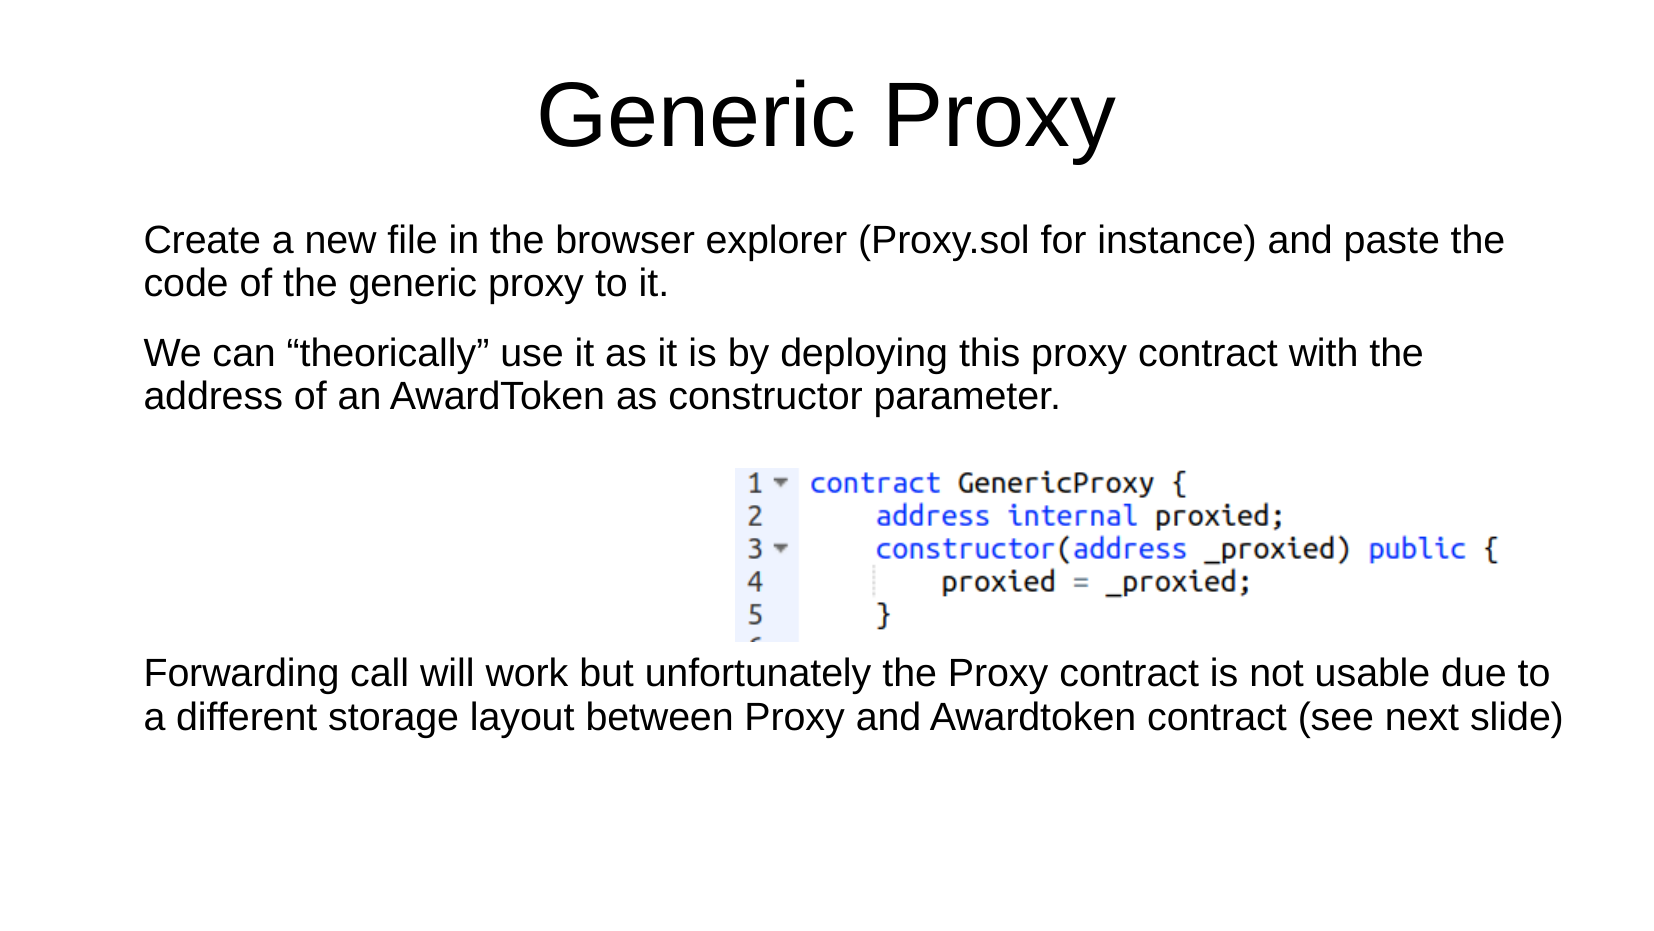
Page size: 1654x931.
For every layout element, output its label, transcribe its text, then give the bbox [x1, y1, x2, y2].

title Generic Proxy [82, 37, 1571, 193]
list Create a new file in the browser explorer (Proxy.sol for instance) and paste the code of the generic proxy to it. We can “theorically” use it as it is by deploying this proxy contract with the address of an AwardToken as constructor parameter. Forwarding call will work but unfortunately the Proxy contract is not usable due to a different storage layout between Proxy and Awardtoken contract (see next slide) [82, 217, 1571, 758]
picture [735, 468, 1539, 642]
